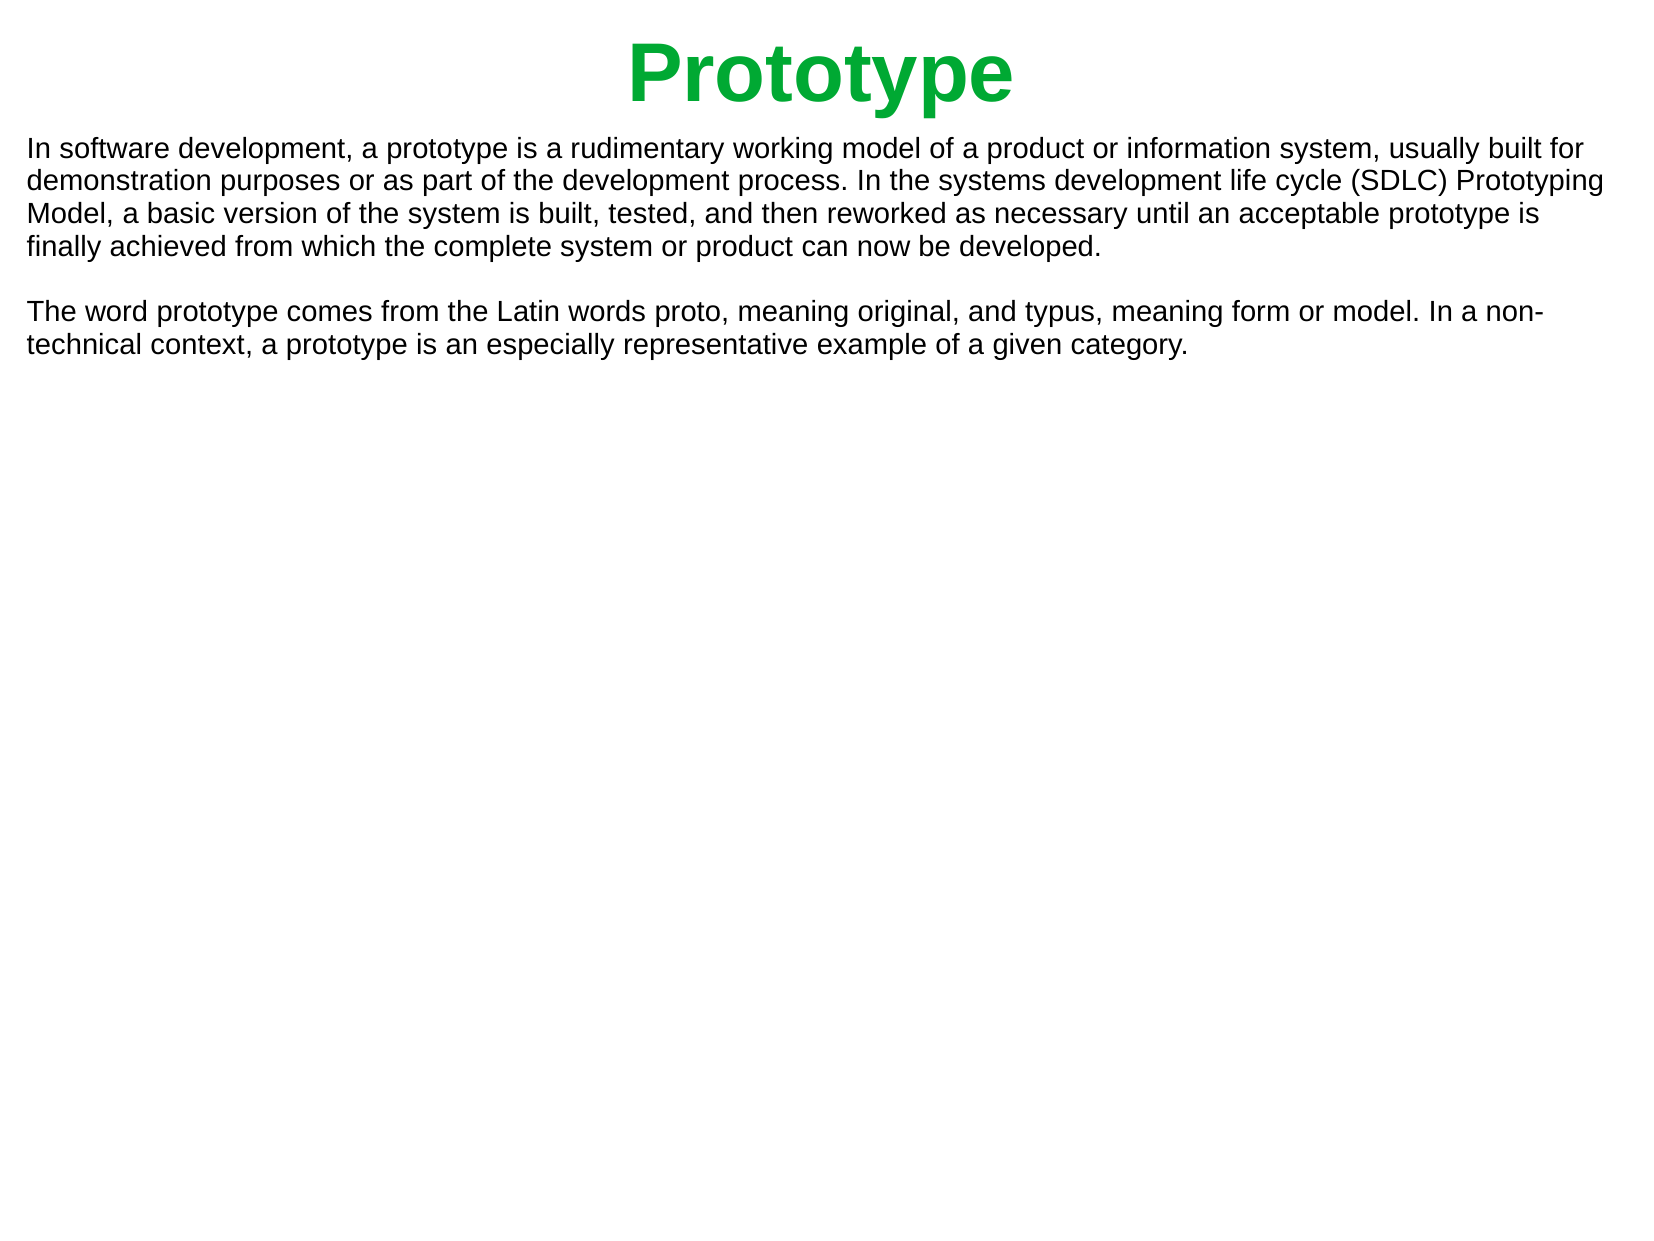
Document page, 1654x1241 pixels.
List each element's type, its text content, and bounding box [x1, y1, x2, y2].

title Prototype [77, 26, 1566, 120]
text_box In software development, a prototype is a rudimentary working model of a product or information system, usually built for demonstration purposes or as part of the development process. In the systems development life cycle (SDLC) Prototyping Model, a basic version of the system is built, tested, and then reworked as necessary until an acceptable prototype is finally achieved from which the complete system or product can now be developed. The word prototype comes from the Latin words proto, meaning original, and typus, meaning form or model. In a non-technical context, a prototype is an especially representative example of a given category. [11, 124, 1636, 638]
